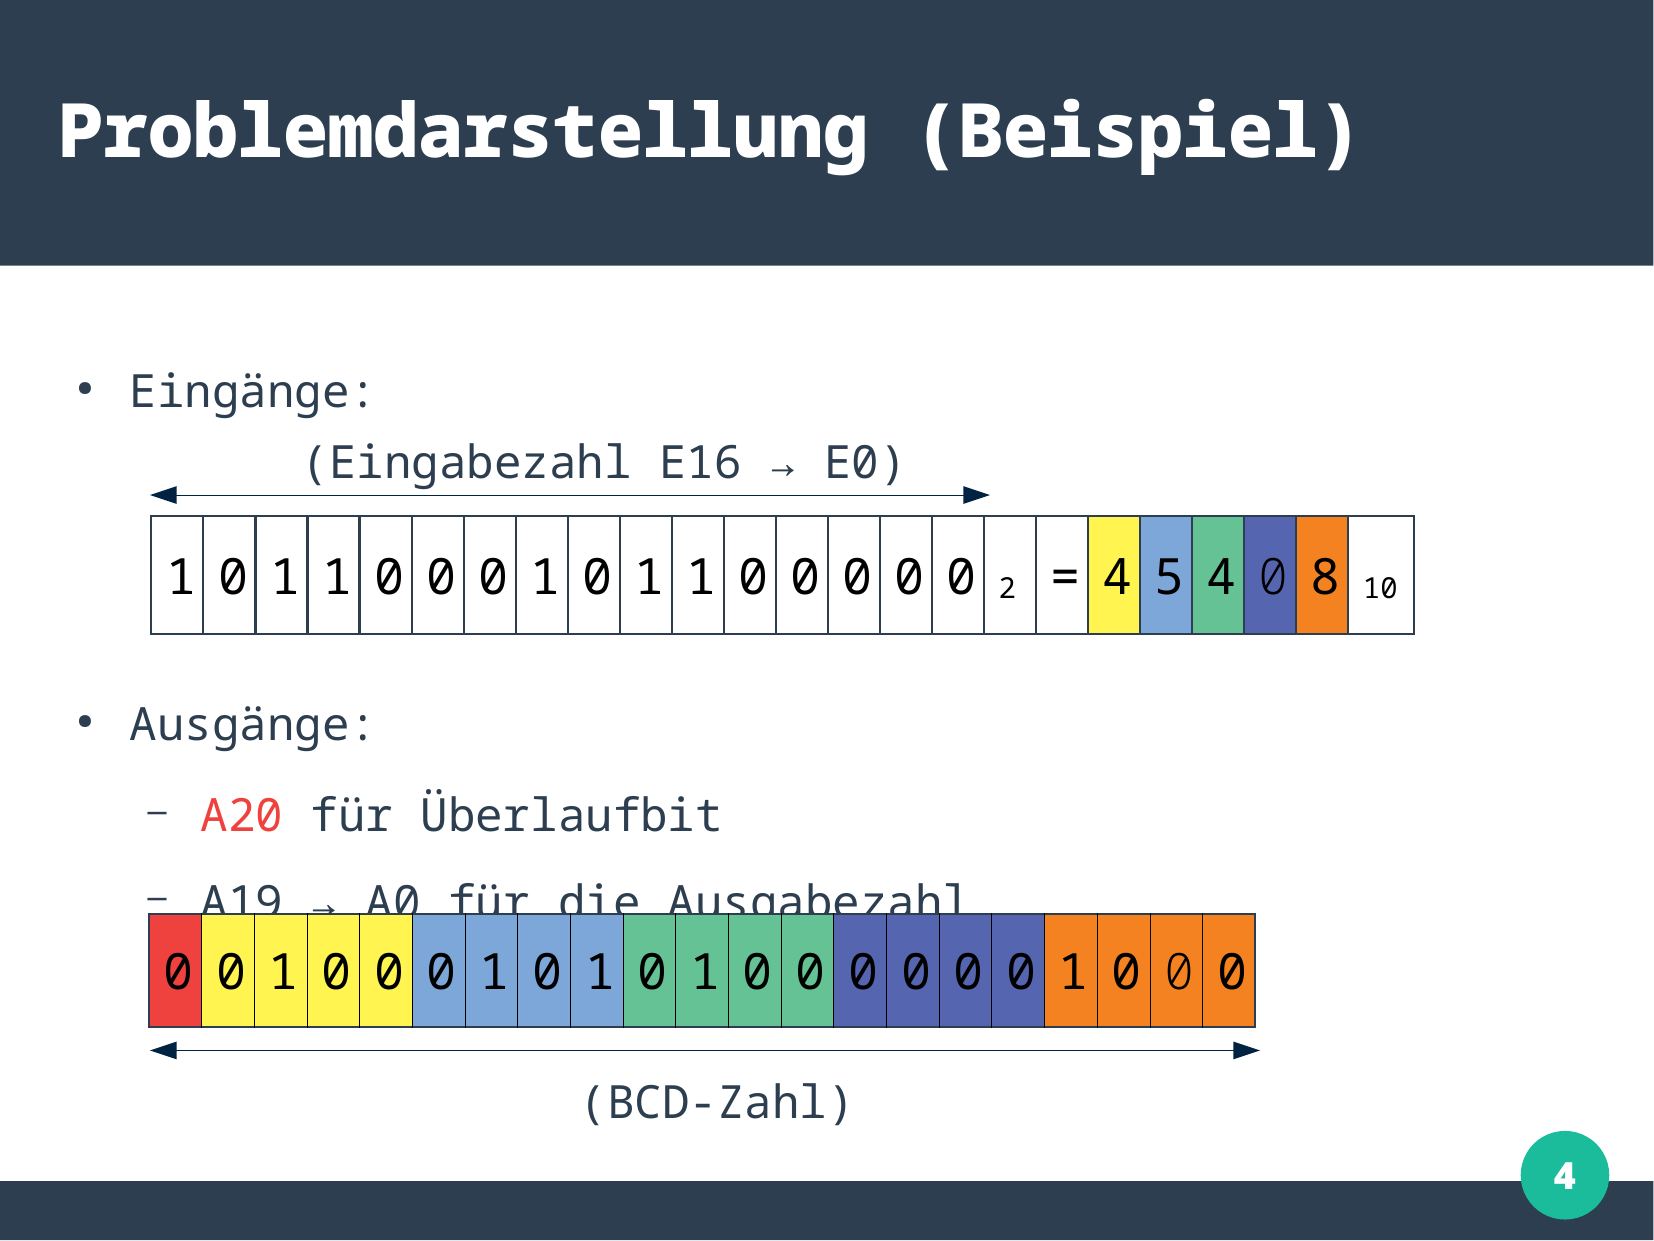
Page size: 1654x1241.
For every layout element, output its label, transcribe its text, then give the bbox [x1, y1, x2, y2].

table_header 0 [308, 915, 359, 1026]
table_header 0 [465, 517, 515, 633]
table_header 0 [834, 915, 886, 1026]
table_header 0 [624, 915, 675, 1026]
text_box (BCD-Zahl) [565, 1062, 871, 1135]
list Eingänge: Ausgänge: A20 für Überlaufbit A19 → A0 für die Ausgabezahl [59, 358, 1595, 1186]
table_header 0 [1151, 915, 1202, 1026]
table_header 1 [517, 517, 567, 633]
table_header 1 [621, 517, 671, 633]
table_header 0 [1203, 915, 1254, 1026]
table_header = [1037, 517, 1087, 633]
table_header 0 [361, 517, 411, 633]
table_header 1 [1045, 915, 1097, 1026]
table_header 1 [309, 517, 358, 633]
table_header 0 [1245, 517, 1295, 633]
table_header 0 [729, 915, 781, 1026]
table_header 1 [466, 915, 517, 1026]
table_header 0 [933, 517, 983, 633]
table_header 1 [571, 915, 623, 1026]
table_header 0 [725, 517, 775, 633]
table_header 0 [777, 517, 827, 633]
table_header 0 [881, 517, 931, 633]
table_header 0 [887, 915, 939, 1026]
table_header 0 [202, 915, 254, 1026]
table_header 8 [1297, 517, 1347, 633]
table_header 1 [673, 517, 723, 633]
table_header 0 [518, 915, 570, 1026]
table_header 0 [829, 517, 879, 633]
table_header 1 [255, 915, 307, 1026]
table_header 1 [676, 915, 728, 1026]
table_header 5 [1141, 517, 1191, 633]
table_header 0 [413, 517, 463, 633]
title Problemdarstellung (Beispiel) [59, 49, 1595, 207]
table_header 0 [150, 915, 201, 1026]
table_header 0 [204, 517, 254, 633]
table_header 2 [985, 517, 1035, 633]
table_header 0 [569, 517, 619, 633]
table_header 0 [992, 915, 1044, 1026]
table_header 4 [1193, 517, 1243, 633]
table_header 0 [413, 915, 465, 1026]
table_header 4 [1089, 517, 1139, 633]
table_header 1 [257, 517, 306, 633]
table_header 0 [782, 915, 833, 1026]
table_header 0 [1098, 915, 1150, 1026]
table_header 1 [152, 517, 202, 633]
table_header 10 [1349, 517, 1413, 633]
table_header 0 [940, 915, 991, 1026]
text_box (Eingabezahl E16 → E0) [286, 422, 922, 496]
table_header 0 [360, 915, 412, 1026]
